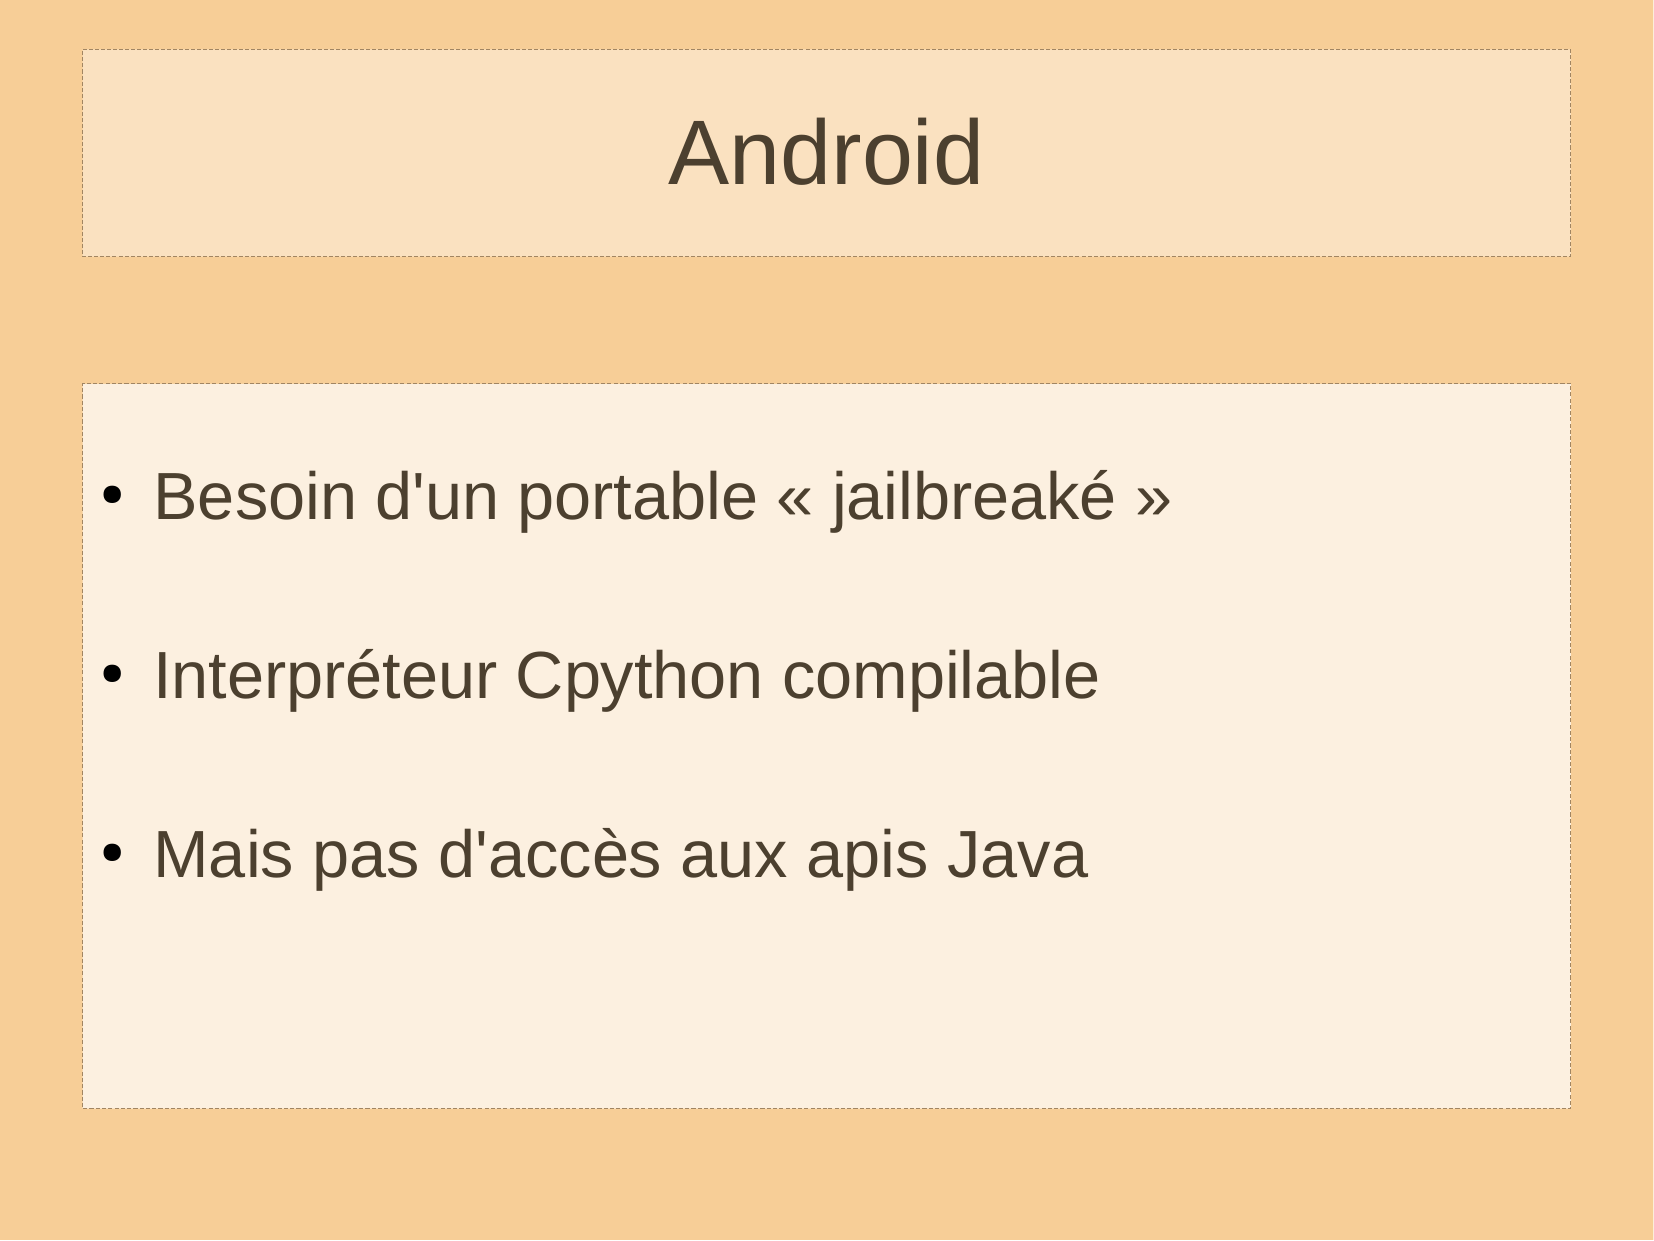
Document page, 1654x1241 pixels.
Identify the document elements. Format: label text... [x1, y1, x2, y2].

list Besoin d'un portable « jailbreaké » Interpréteur Cpython compilable Mais pas d'accès aux apis Java [82, 383, 1571, 1109]
title Android [82, 49, 1571, 257]
